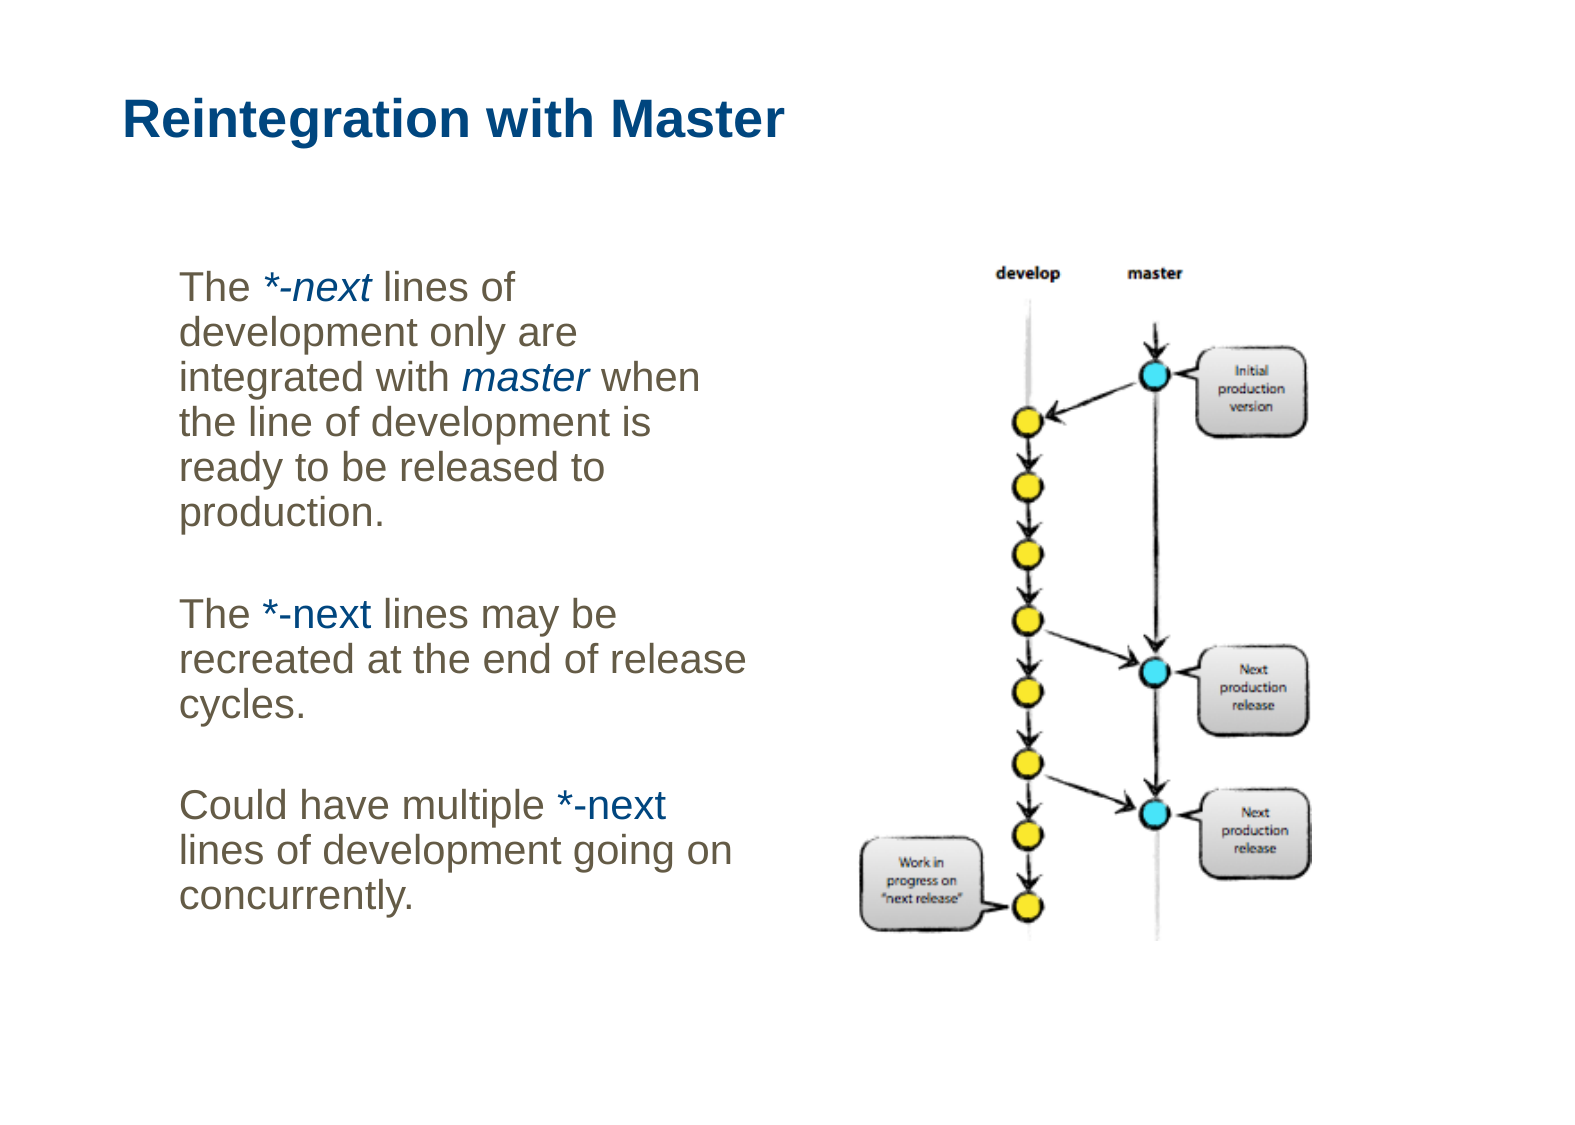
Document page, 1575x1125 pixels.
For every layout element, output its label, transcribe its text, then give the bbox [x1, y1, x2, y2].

title Reintegration with Master [122, 76, 1541, 157]
picture [858, 265, 1312, 941]
list The *-next lines of development only are integrated with master when the line of development is ready to be released to production. The *-next lines may be recreated at the end of release cycles. Could have multiple *-next lines of development going on concurrently. [122, 265, 748, 941]
